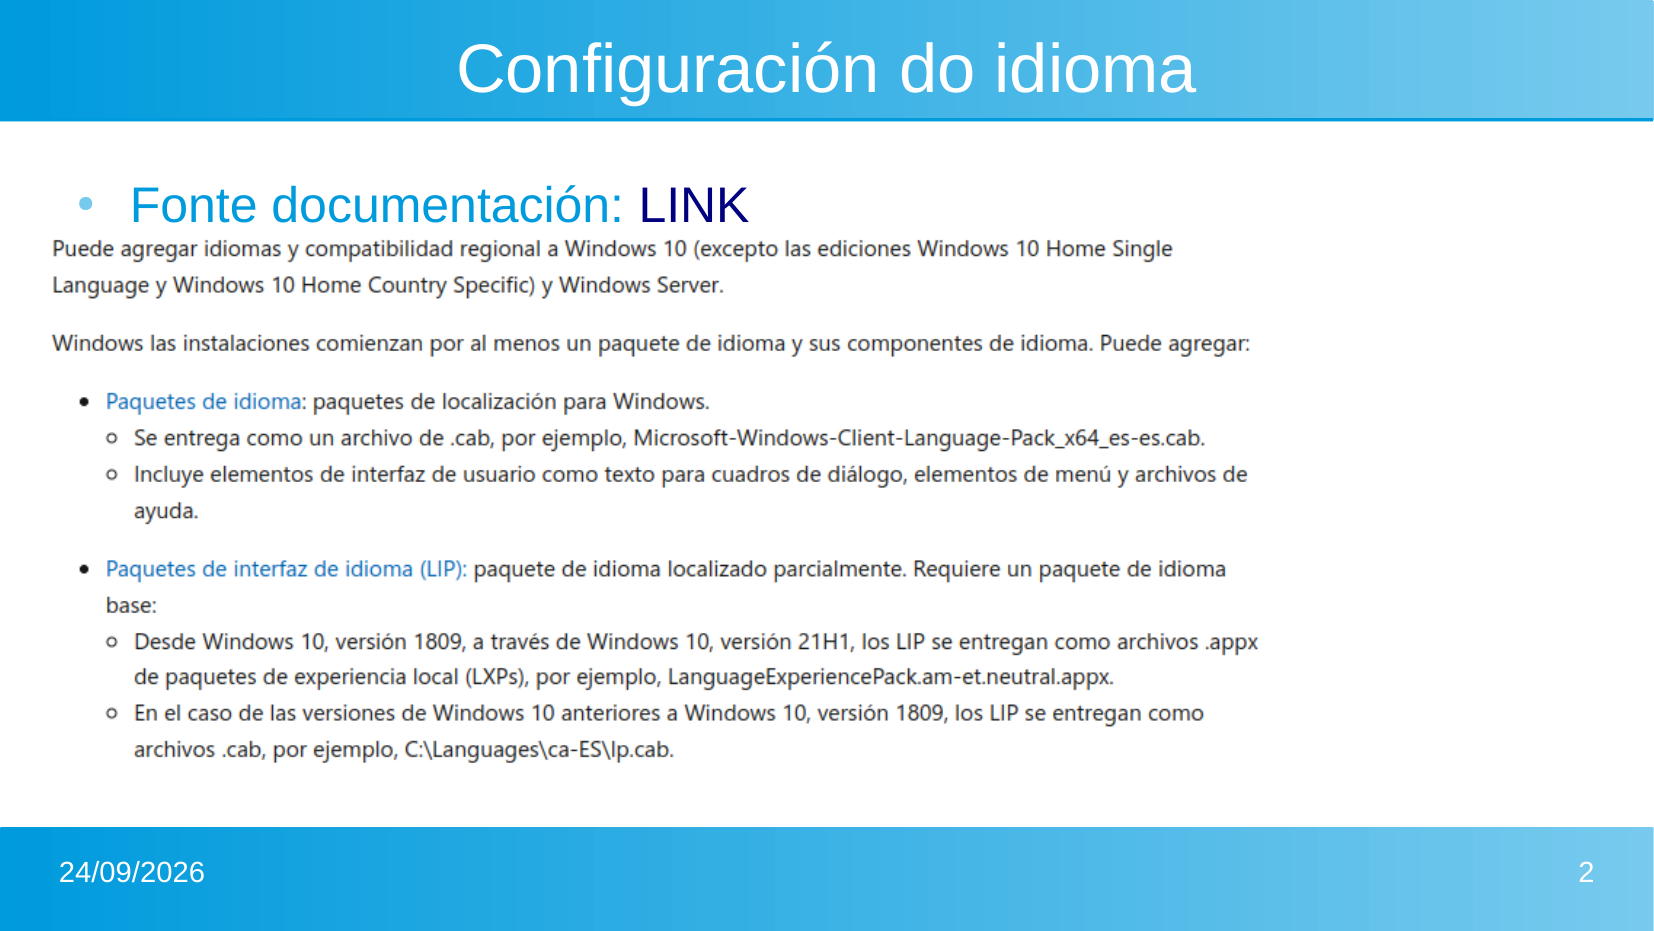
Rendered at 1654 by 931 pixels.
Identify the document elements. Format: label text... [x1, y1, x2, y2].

list Fonte documentación: LINK [59, 177, 1595, 768]
title Configuración do idioma [59, 29, 1595, 108]
picture [29, 236, 1298, 779]
